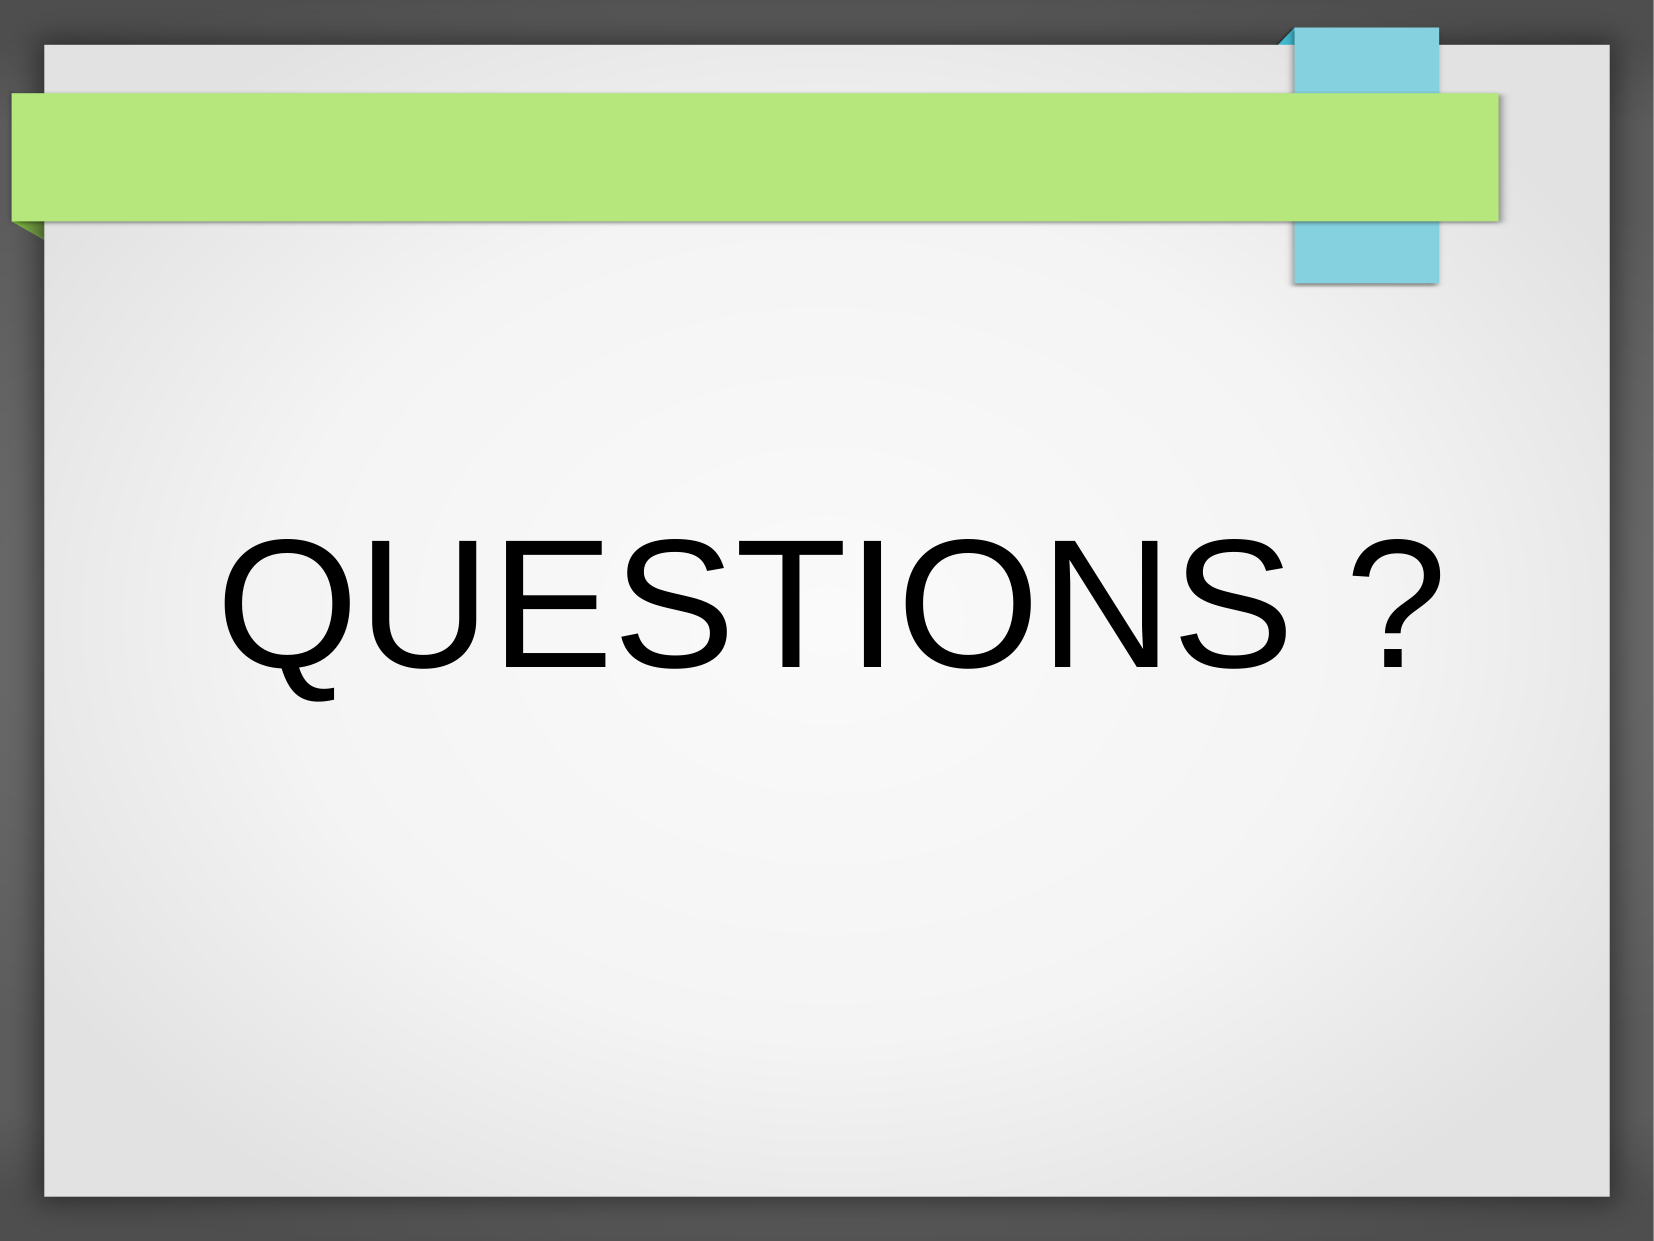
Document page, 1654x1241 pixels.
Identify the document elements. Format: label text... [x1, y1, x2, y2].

picture [0, 0, 1654, 1241]
subtitle QUESTIONS ? [135, 330, 1531, 878]
